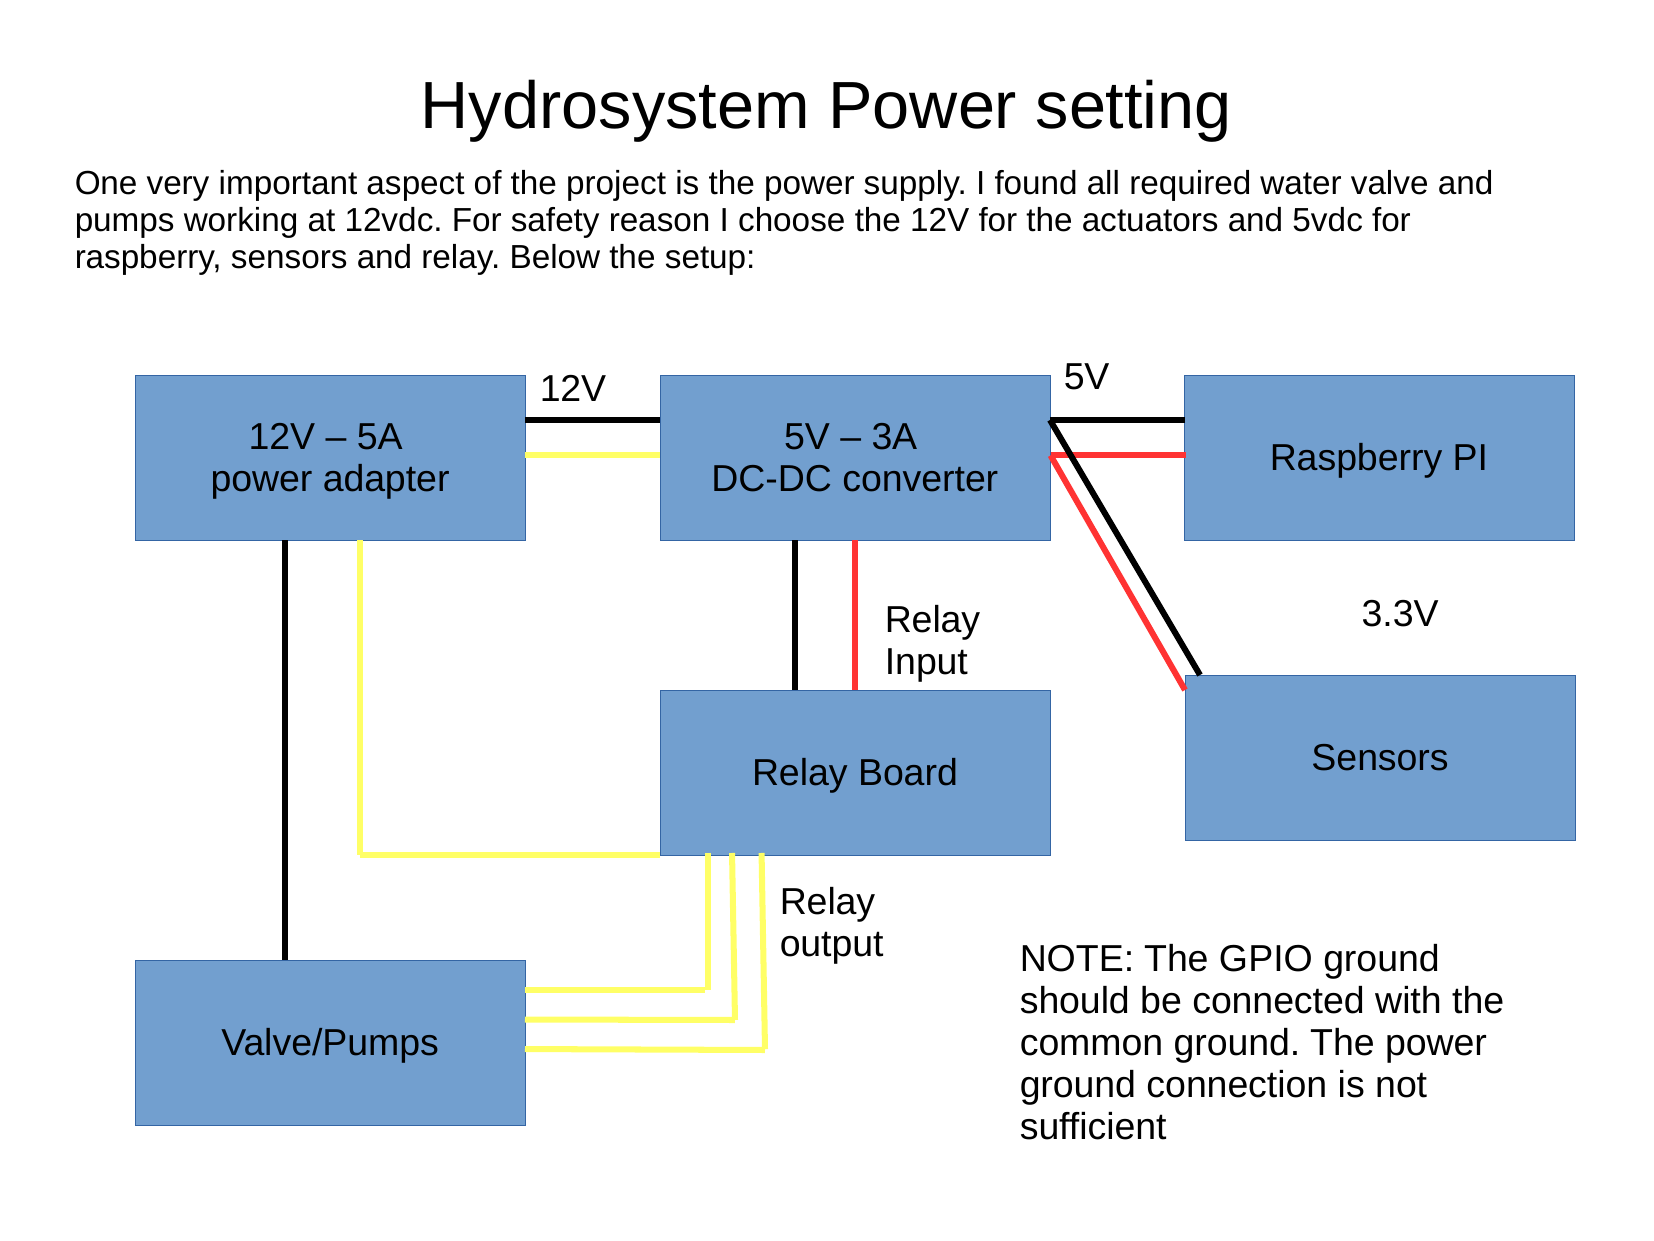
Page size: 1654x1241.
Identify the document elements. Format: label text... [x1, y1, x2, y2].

text_box 12V [525, 360, 661, 417]
text_box 3.3V [1346, 585, 1482, 643]
text_box Valve/Pumps [135, 960, 526, 1126]
title Hydrosystem Power setting [82, 45, 1571, 167]
text_box Sensors [1185, 675, 1576, 841]
text_box Relay Input [870, 591, 1006, 691]
text_box Raspberry PI [1184, 375, 1575, 541]
text_box 5V – 3A DC-DC converter [660, 375, 1051, 541]
text_box Relay Board [660, 690, 1051, 856]
text_box 5V [1049, 348, 1185, 406]
text_box Relay output [765, 873, 901, 972]
text_box NOTE: The GPIO ground should be connected with the common ground. The power ground connection is not sufficient [1005, 930, 1576, 1155]
text_box One very important aspect of the project is the power supply. I found all required water valve and pumps working at 12vdc. For safety reason I choose the 12V for the actuators and 5vdc for raspberry, sensors and relay. Below the setup: [60, 157, 1538, 285]
text_box 12V – 5A power adapter [135, 375, 526, 541]
